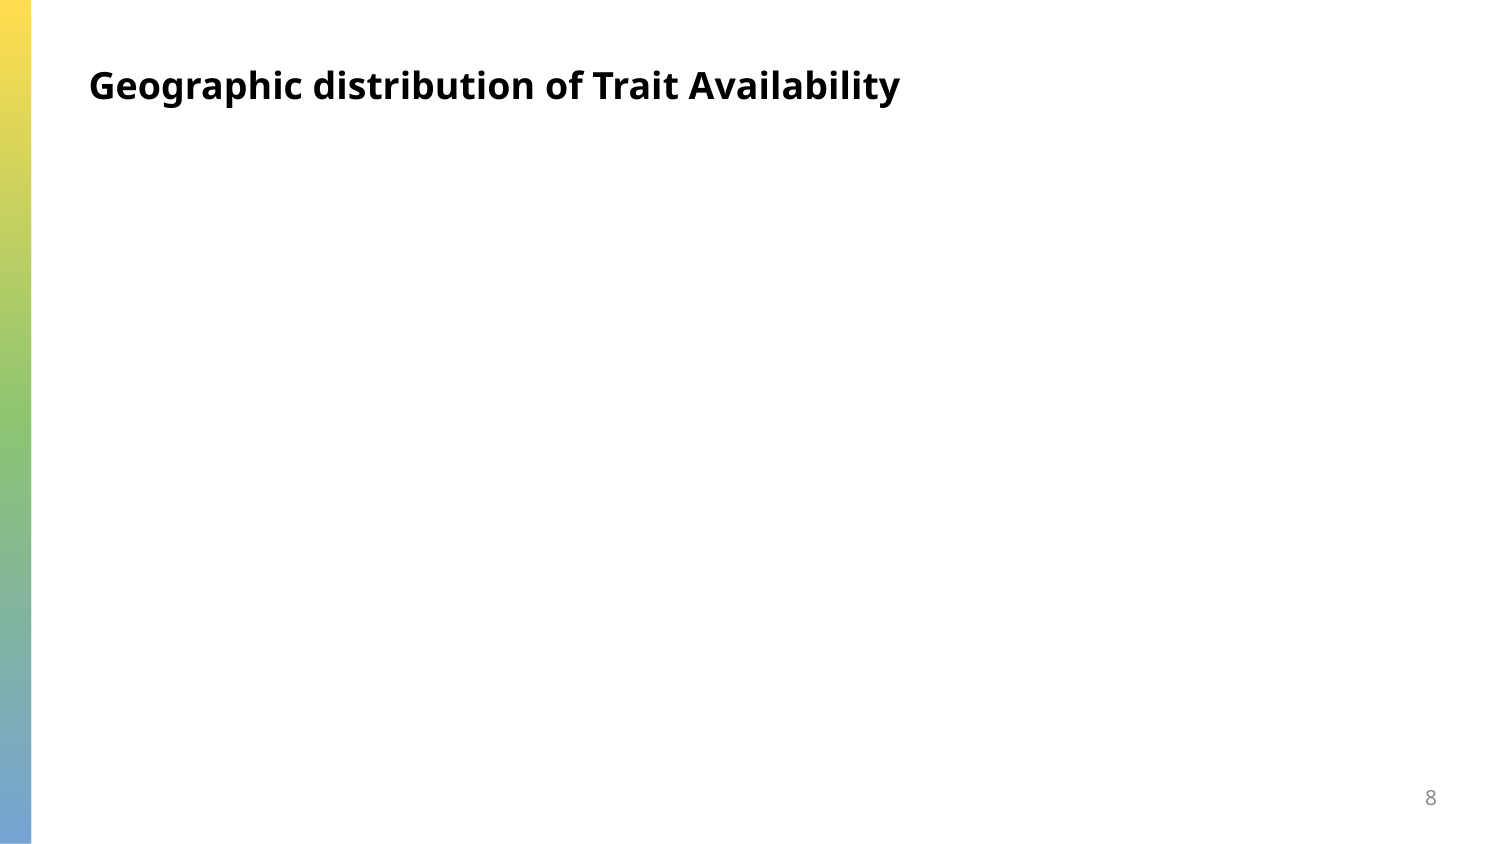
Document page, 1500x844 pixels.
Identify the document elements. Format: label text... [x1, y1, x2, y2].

list Geographic distribution of Trait Availability [88, 61, 1442, 157]
slide_number <number> [1240, 767, 1437, 813]
picture [0, 0, 1500, 844]
